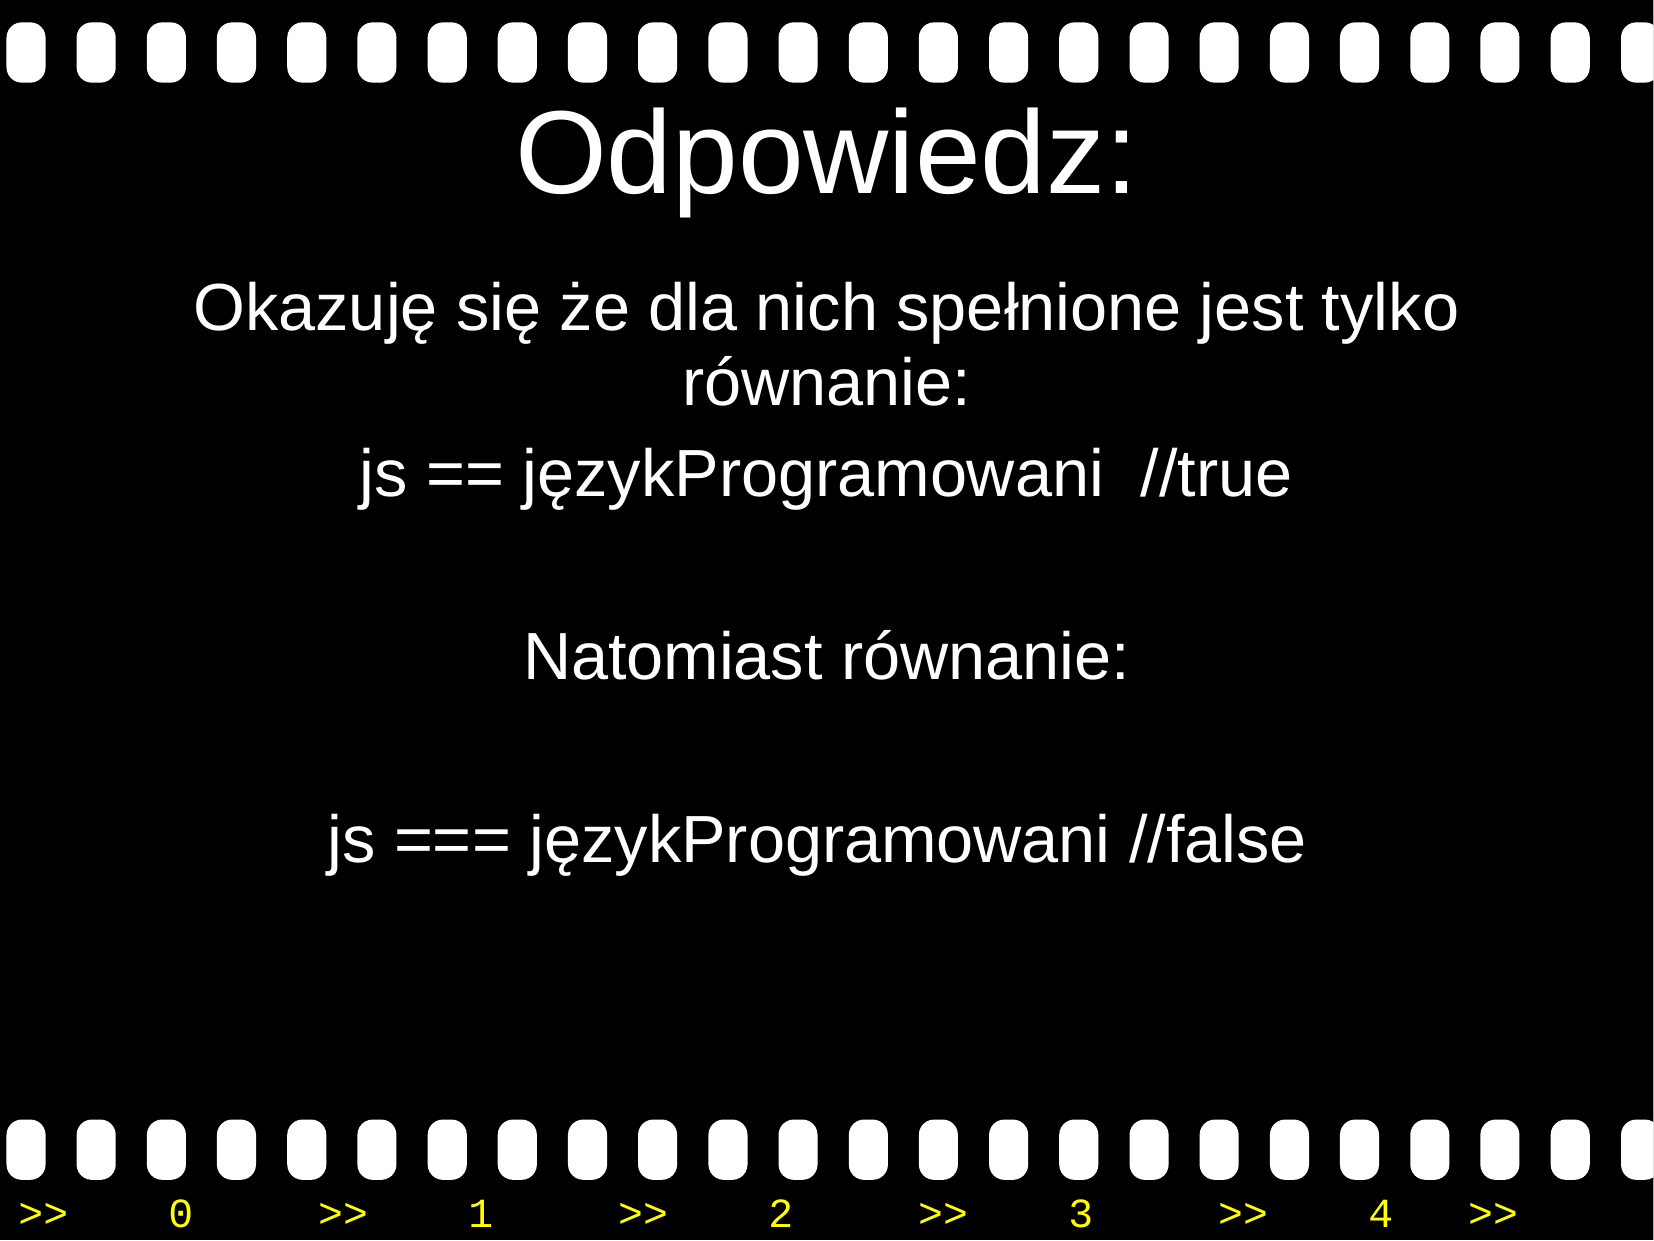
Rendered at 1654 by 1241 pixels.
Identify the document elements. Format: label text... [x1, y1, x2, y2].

title Odpowiedz: [82, 49, 1571, 99]
subtitle Okazuję się że dla nich spełnione jest tylko równanie: js == językProgramowani //true Natomiast równanie: js === językProgramowani //false [82, 99, 1571, 1140]
